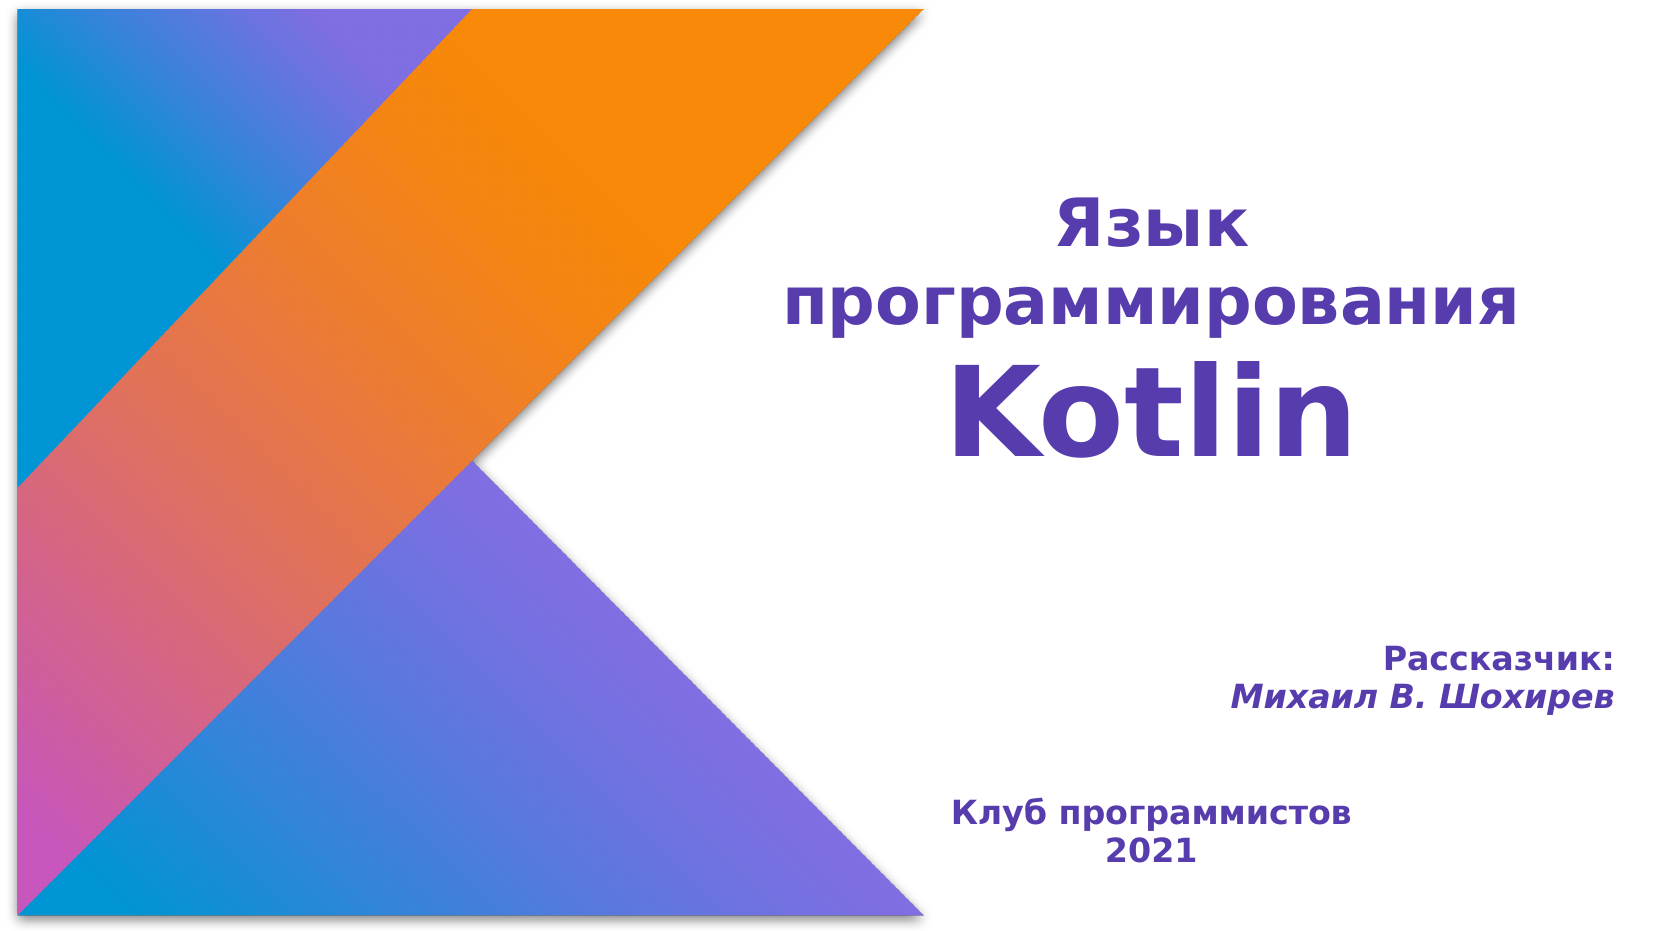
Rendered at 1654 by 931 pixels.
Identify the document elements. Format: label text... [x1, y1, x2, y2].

picture [5, 1, 934, 931]
text_box Язык программирования Kotlin Рассказчик: Михаил В. Шохирев Клуб программистов 2021 [673, 177, 1630, 879]
